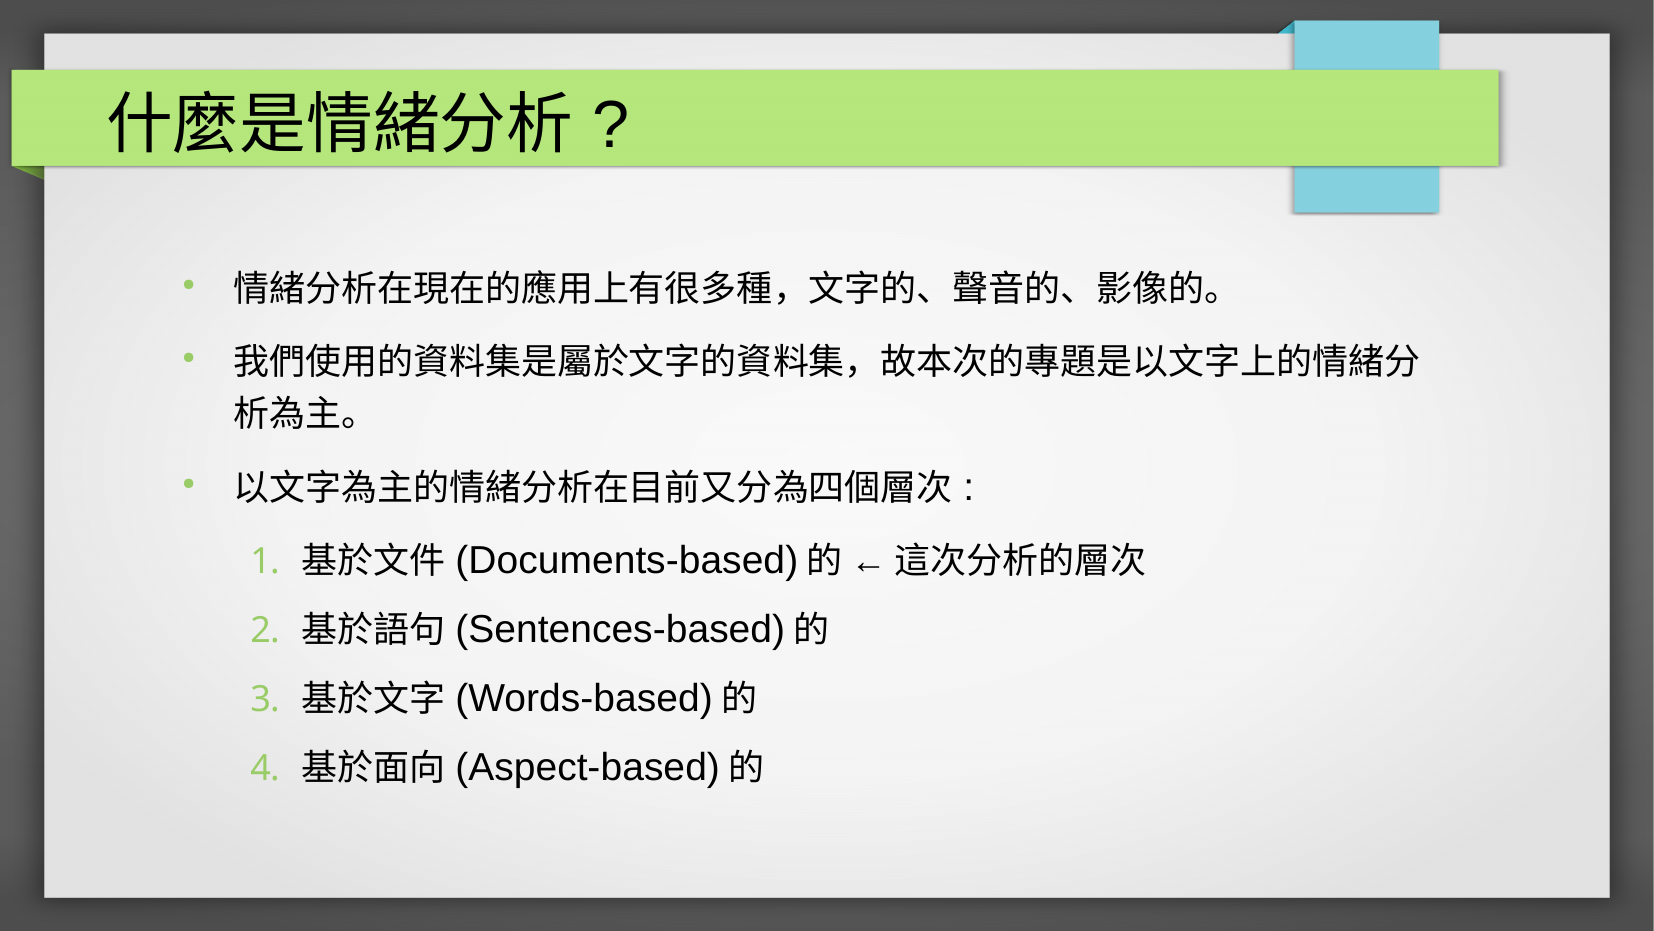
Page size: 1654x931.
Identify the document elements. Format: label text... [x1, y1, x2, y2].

picture [0, 0, 1654, 931]
list 情緒分析在現在的應用上有很多種，文字的、聲音的、影像的。 我們使用的資料集是屬於文字的資料集，故本次的專題是以文字上的情緒分析為主。 以文字為主的情緒分析在目前又分為四個層次: 基於文件(Documents-based)的 ← 這次分析的層次 基於語句(Sentences-based)的 基於文字(Words-based)的 基於面向(Aspect-based)的 [165, 259, 1441, 792]
title 什麼是情緒分析? [106, 70, 1501, 166]
